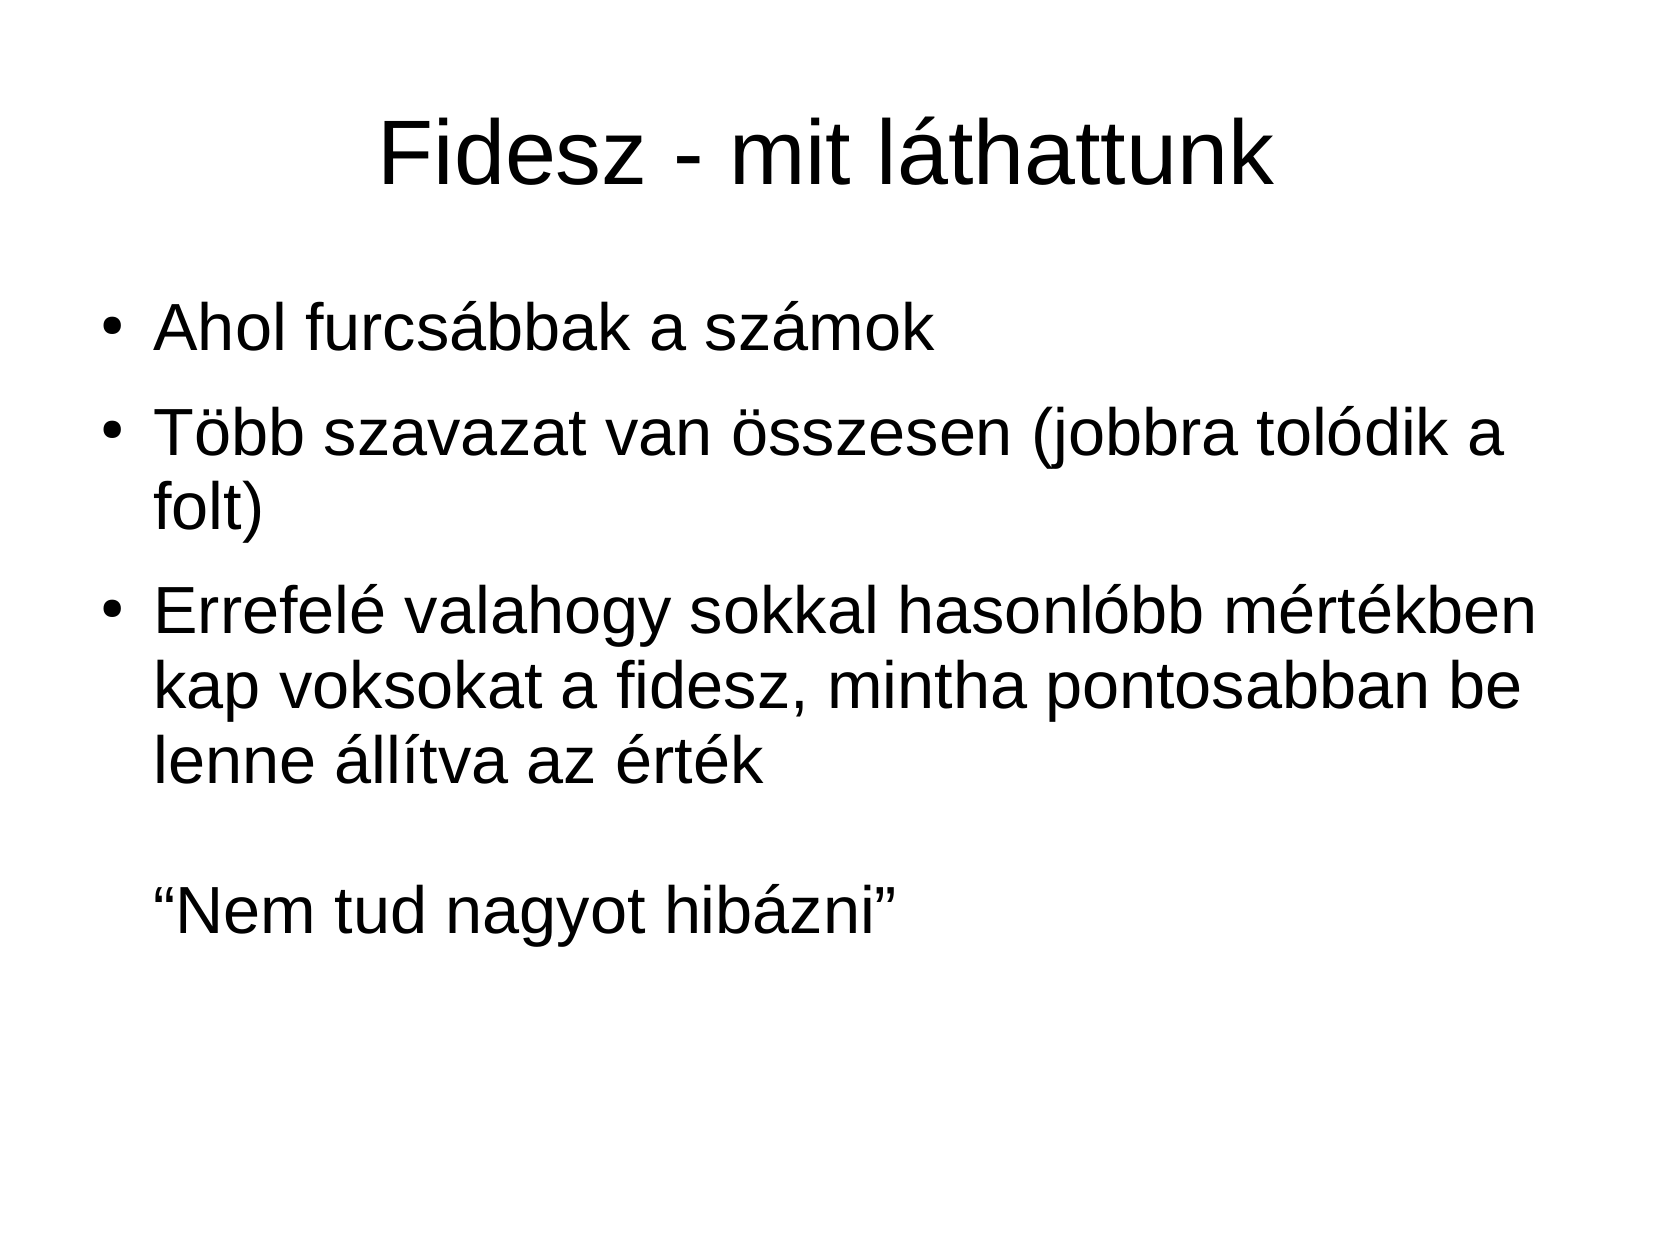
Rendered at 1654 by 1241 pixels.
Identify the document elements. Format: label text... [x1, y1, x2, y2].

list Ahol furcsábbak a számok Több szavazat van összesen (jobbra tolódik a folt) Errefelé valahogy sokkal hasonlóbb mértékben kap voksokat a fidesz, mintha pontosabban be lenne állítva az érték “Nem tud nagyot hibázni” [82, 290, 1571, 1010]
title Fidesz - mit láthattunk [82, 49, 1571, 257]
